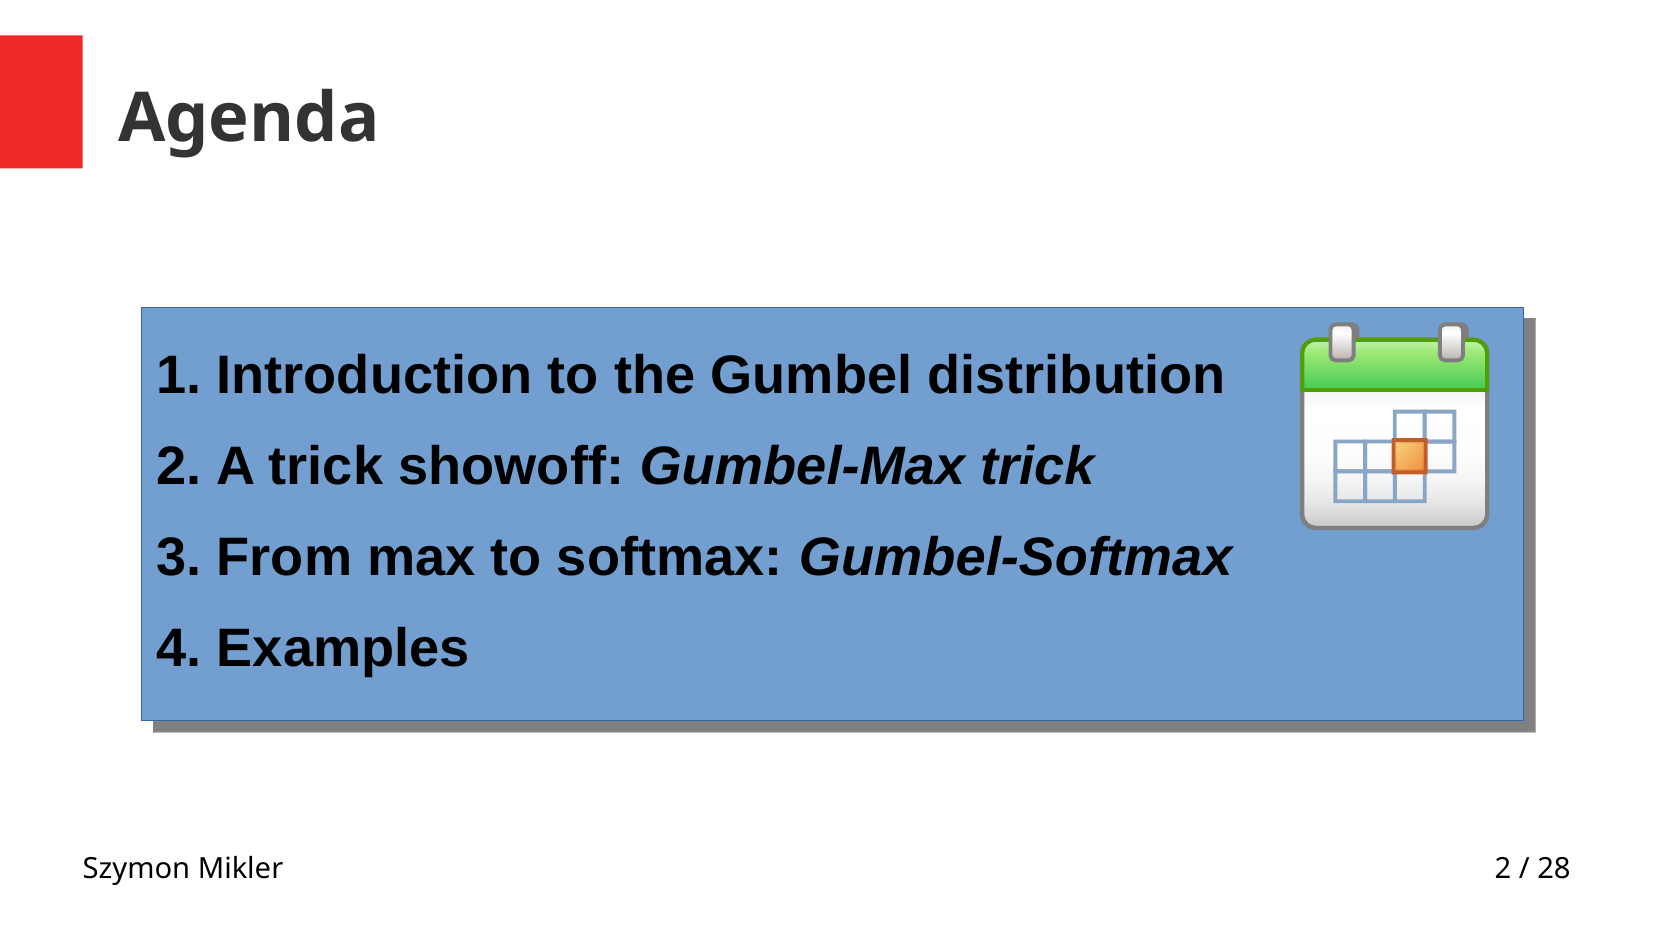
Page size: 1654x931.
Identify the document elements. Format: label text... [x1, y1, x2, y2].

text_box Introduction to the Gumbel distribution A trick showoff: Gumbel-Max trick From max to softmax: Gumbel-Softmax Examples [141, 307, 1524, 721]
picture [1263, 295, 1524, 556]
title Agenda [118, 37, 1571, 193]
